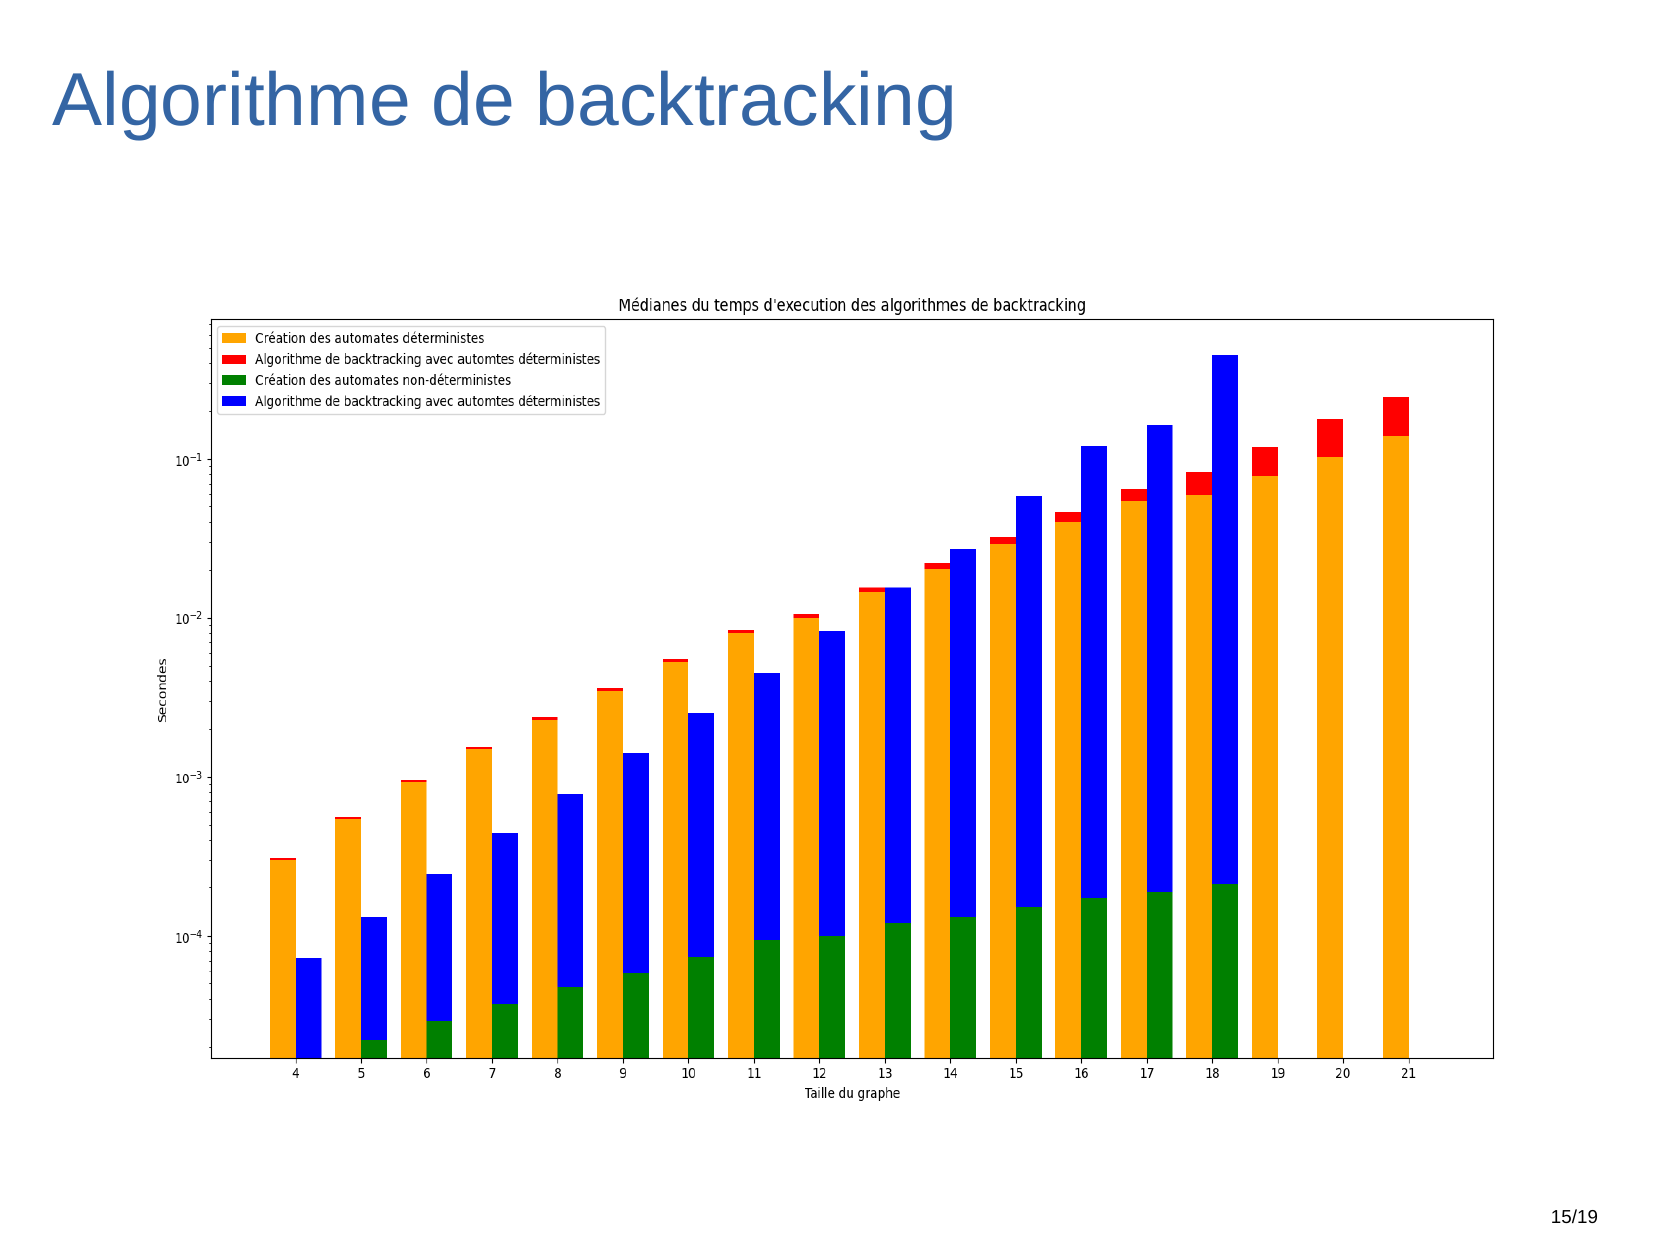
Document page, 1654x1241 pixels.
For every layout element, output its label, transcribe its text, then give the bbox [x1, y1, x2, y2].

text_box Algorithme de backtracking [37, 50, 976, 151]
picture [4, 204, 1654, 1163]
text_box 15/19 [1536, 1198, 1613, 1235]
